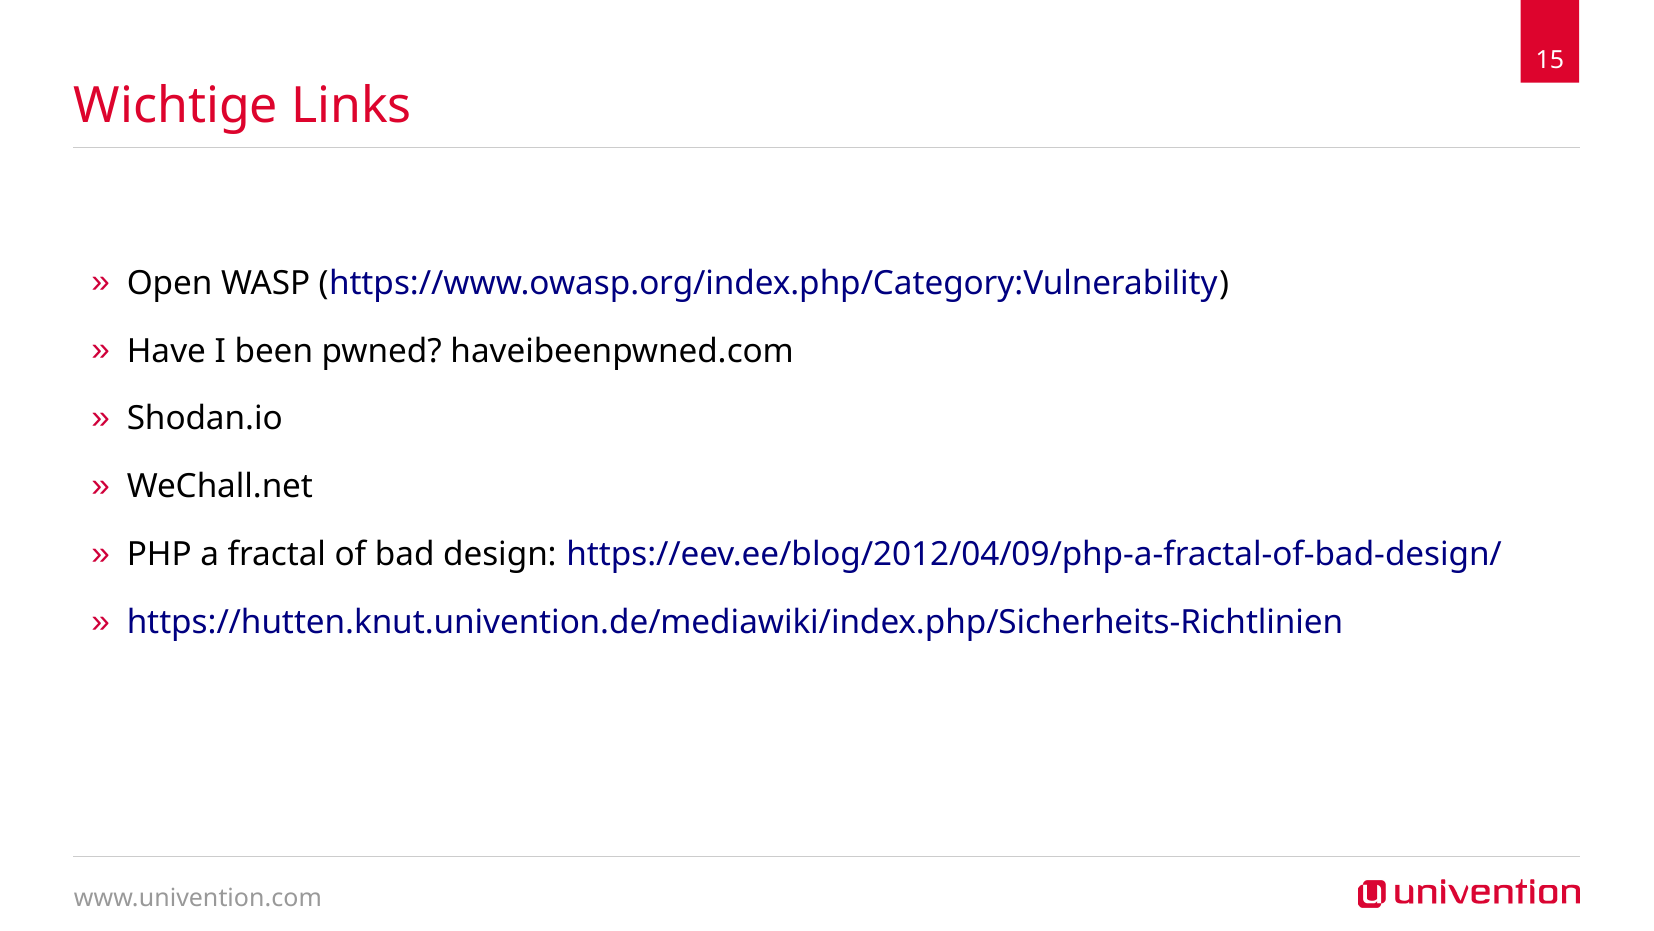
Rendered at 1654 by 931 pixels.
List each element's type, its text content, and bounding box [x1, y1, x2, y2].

picture [1358, 879, 1580, 908]
list Open WASP (https://www.owasp.org/index.php/Category:Vulnerability) Have I been pwned? haveibeenpwned.com Shodan.io WeChall.net PHP a fractal of bad design: https://eev.ee/blog/2012/04/09/php-a-fractal-of-bad-design/ https://hutten.knut.univention.de/mediawiki/index.php/Sicherheits-Richtlinien [73, 236, 1580, 776]
title Wichtige Links [73, 59, 1580, 148]
